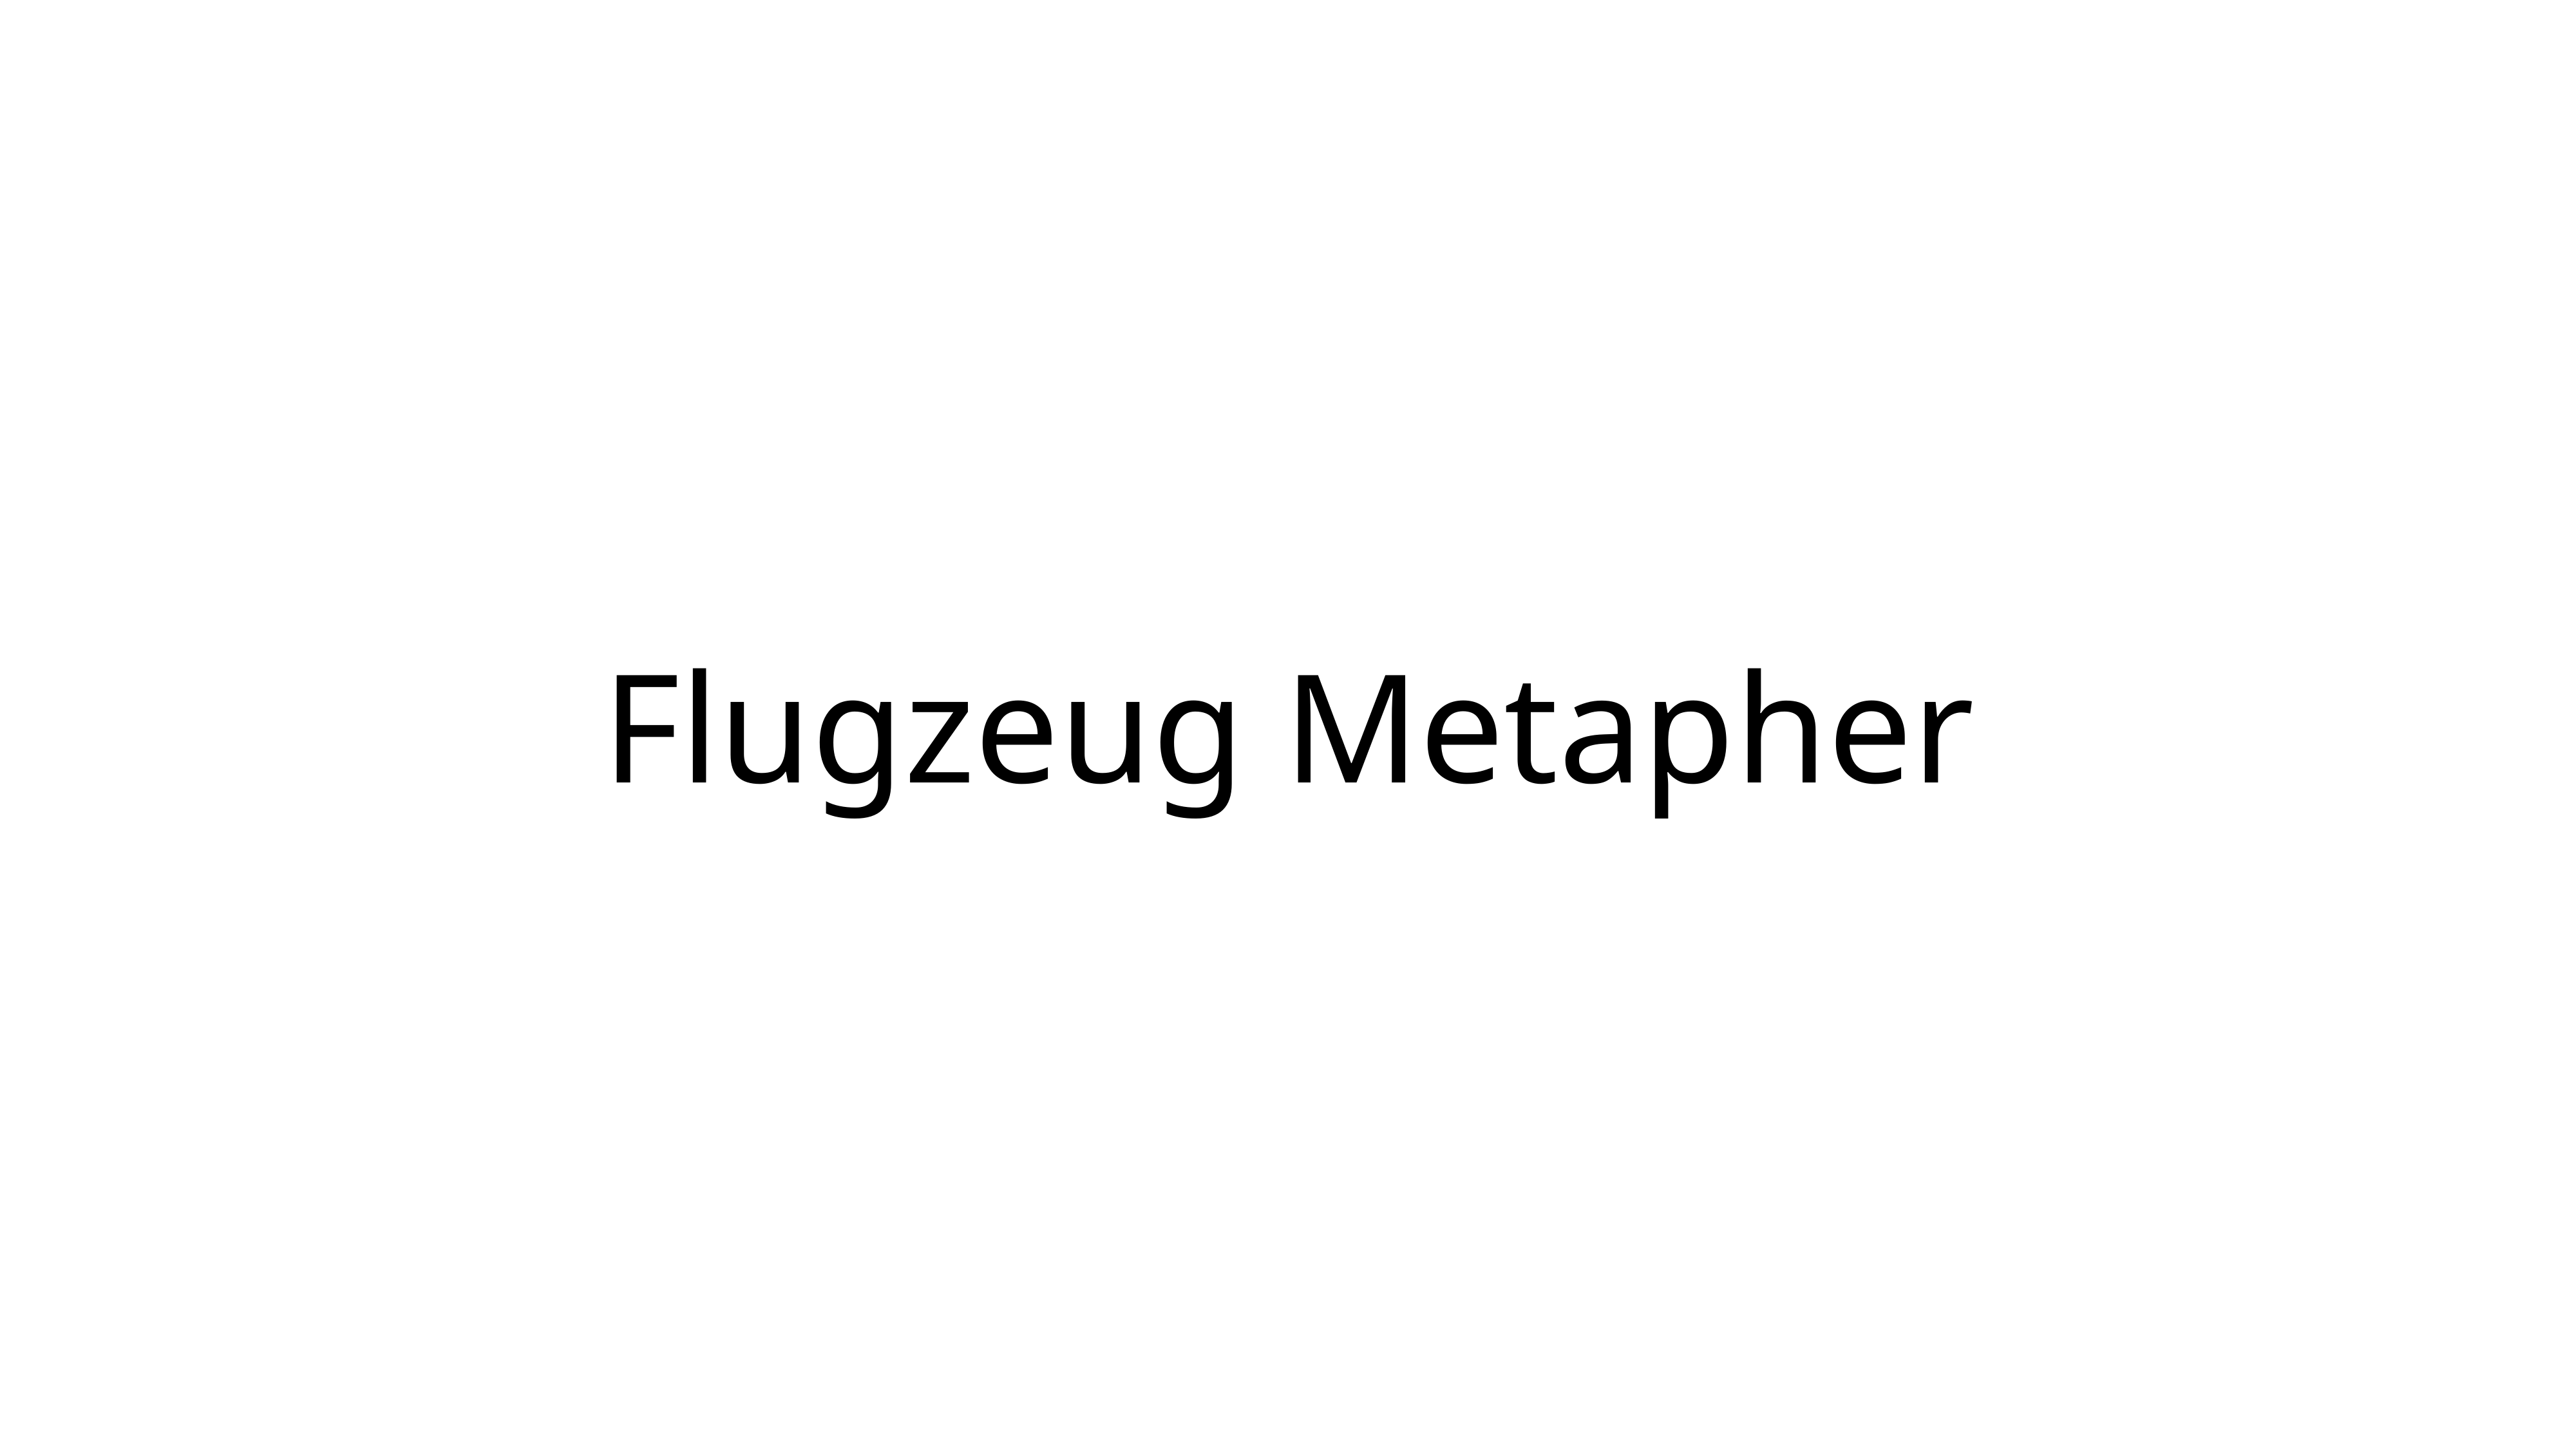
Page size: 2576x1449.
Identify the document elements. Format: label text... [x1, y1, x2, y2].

text_box Flugzeug Metapher [252, 478, 2325, 971]
